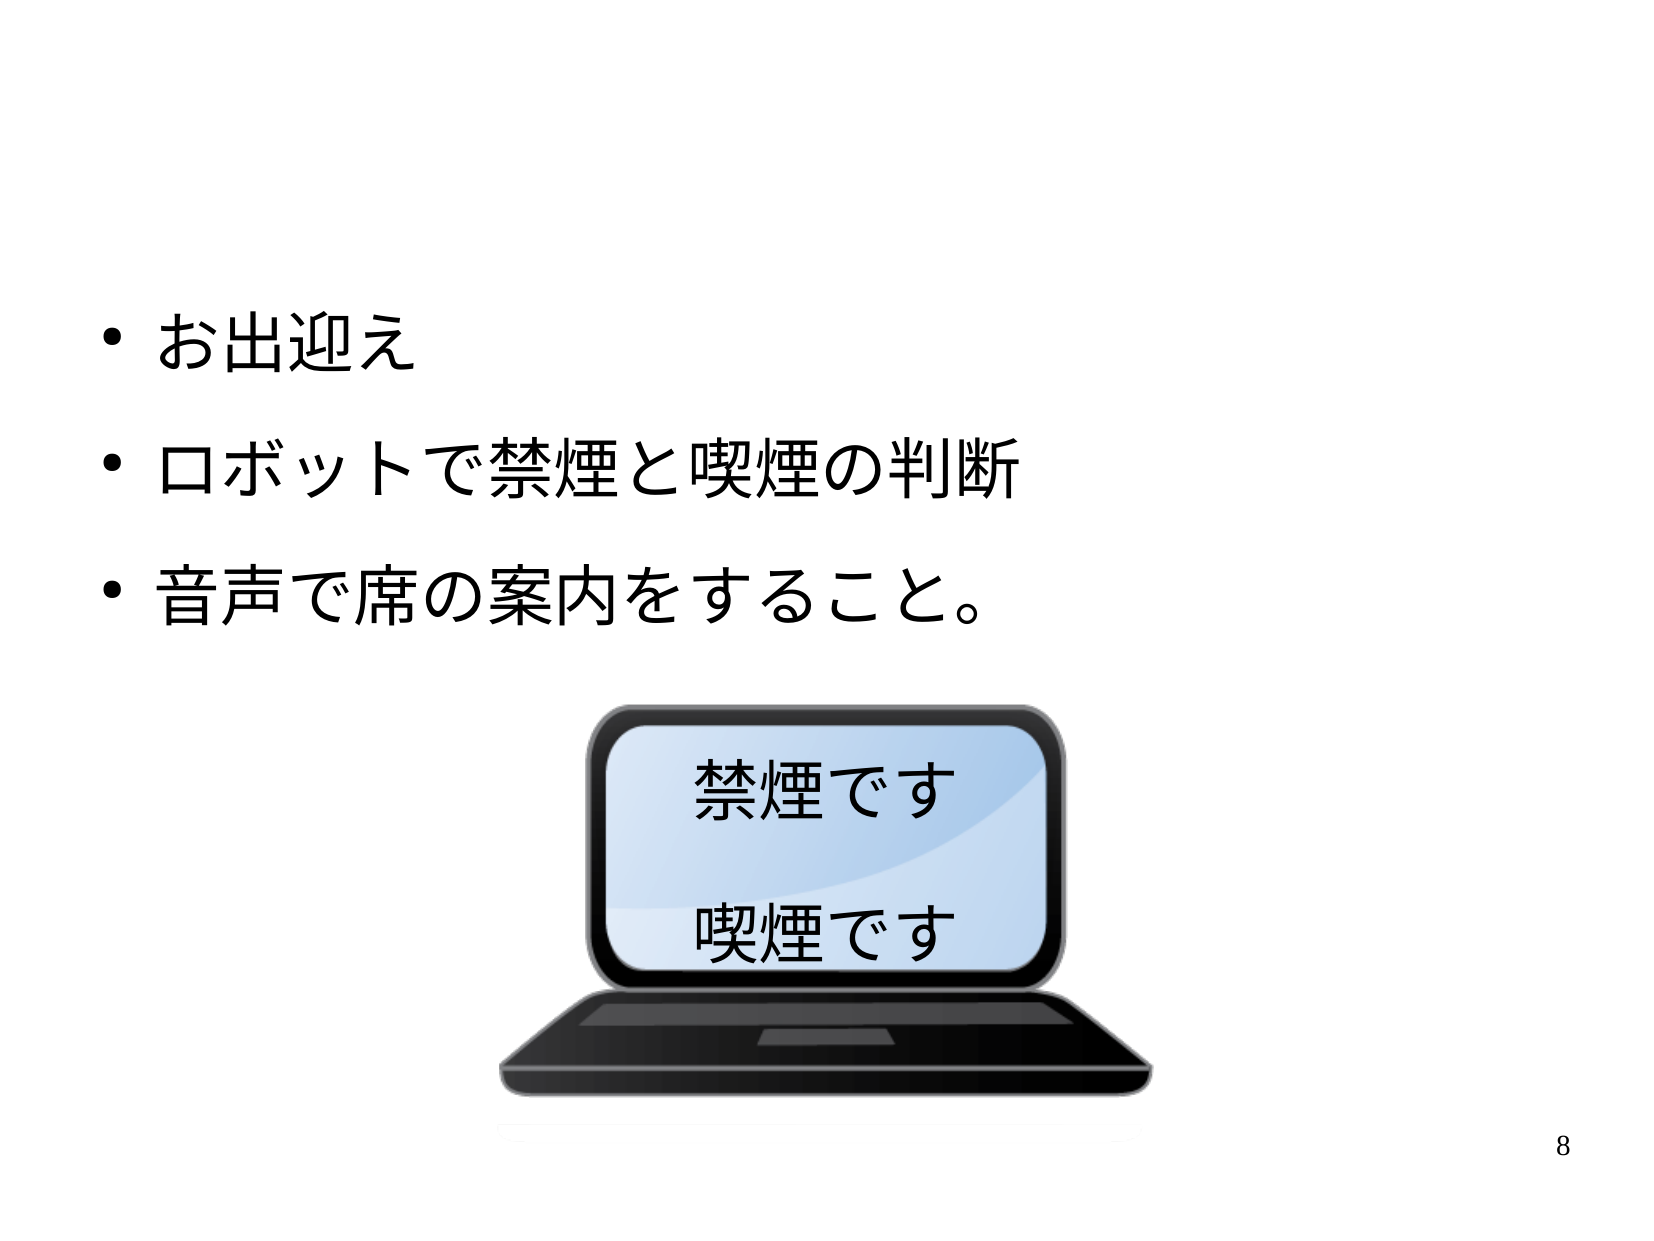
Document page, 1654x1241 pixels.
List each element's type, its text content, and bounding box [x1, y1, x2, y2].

list お出迎え ロボットで禁煙と喫煙の判断 音声で席の案内をすること。 [82, 290, 1571, 1010]
picture [470, 677, 1182, 1170]
